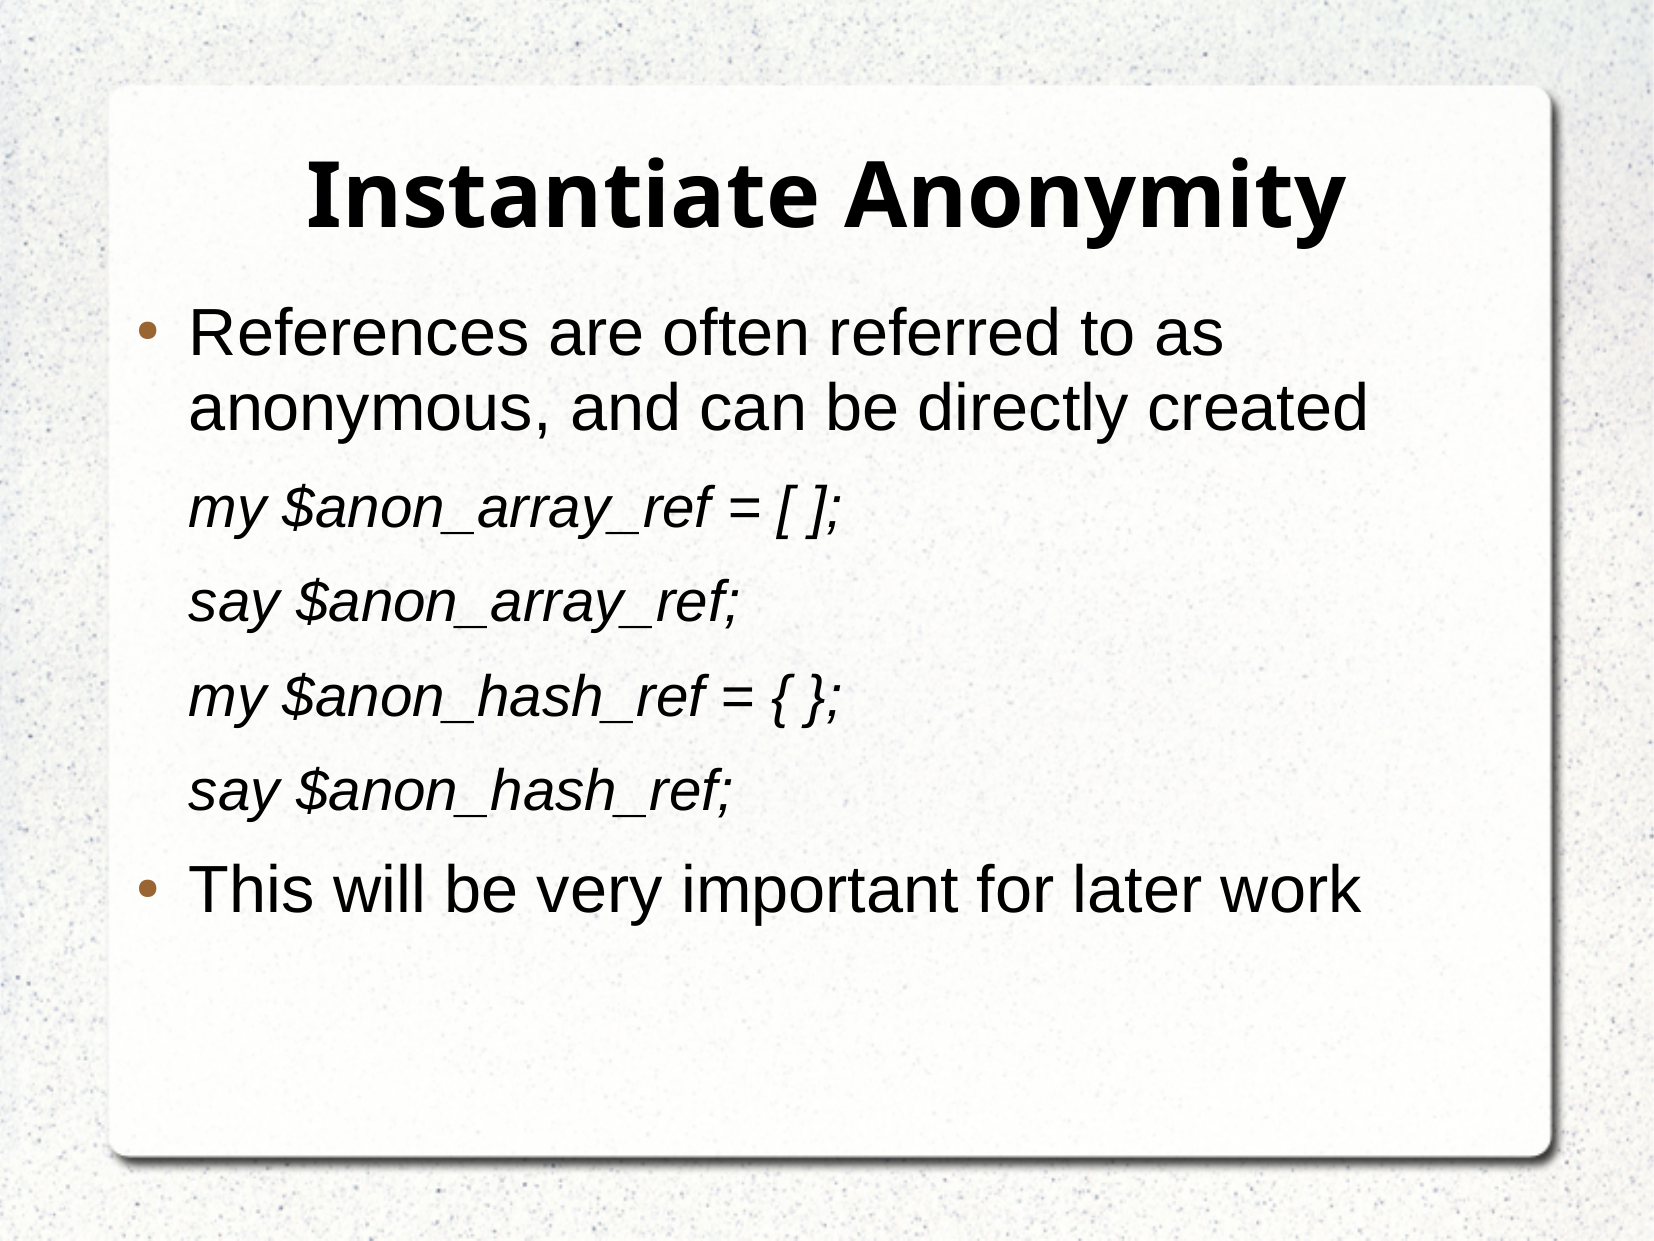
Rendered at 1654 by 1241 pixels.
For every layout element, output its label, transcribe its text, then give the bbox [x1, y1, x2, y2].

title Instantiate Anonymity [118, 88, 1536, 296]
list References are often referred to as anonymous, and can be directly created my $anon_array_ref = [ ]; say $anon_array_ref; my $anon_hash_ref = { }; say $anon_hash_ref; This will be very important for later work [118, 295, 1506, 1034]
picture [0, 0, 1654, 1241]
